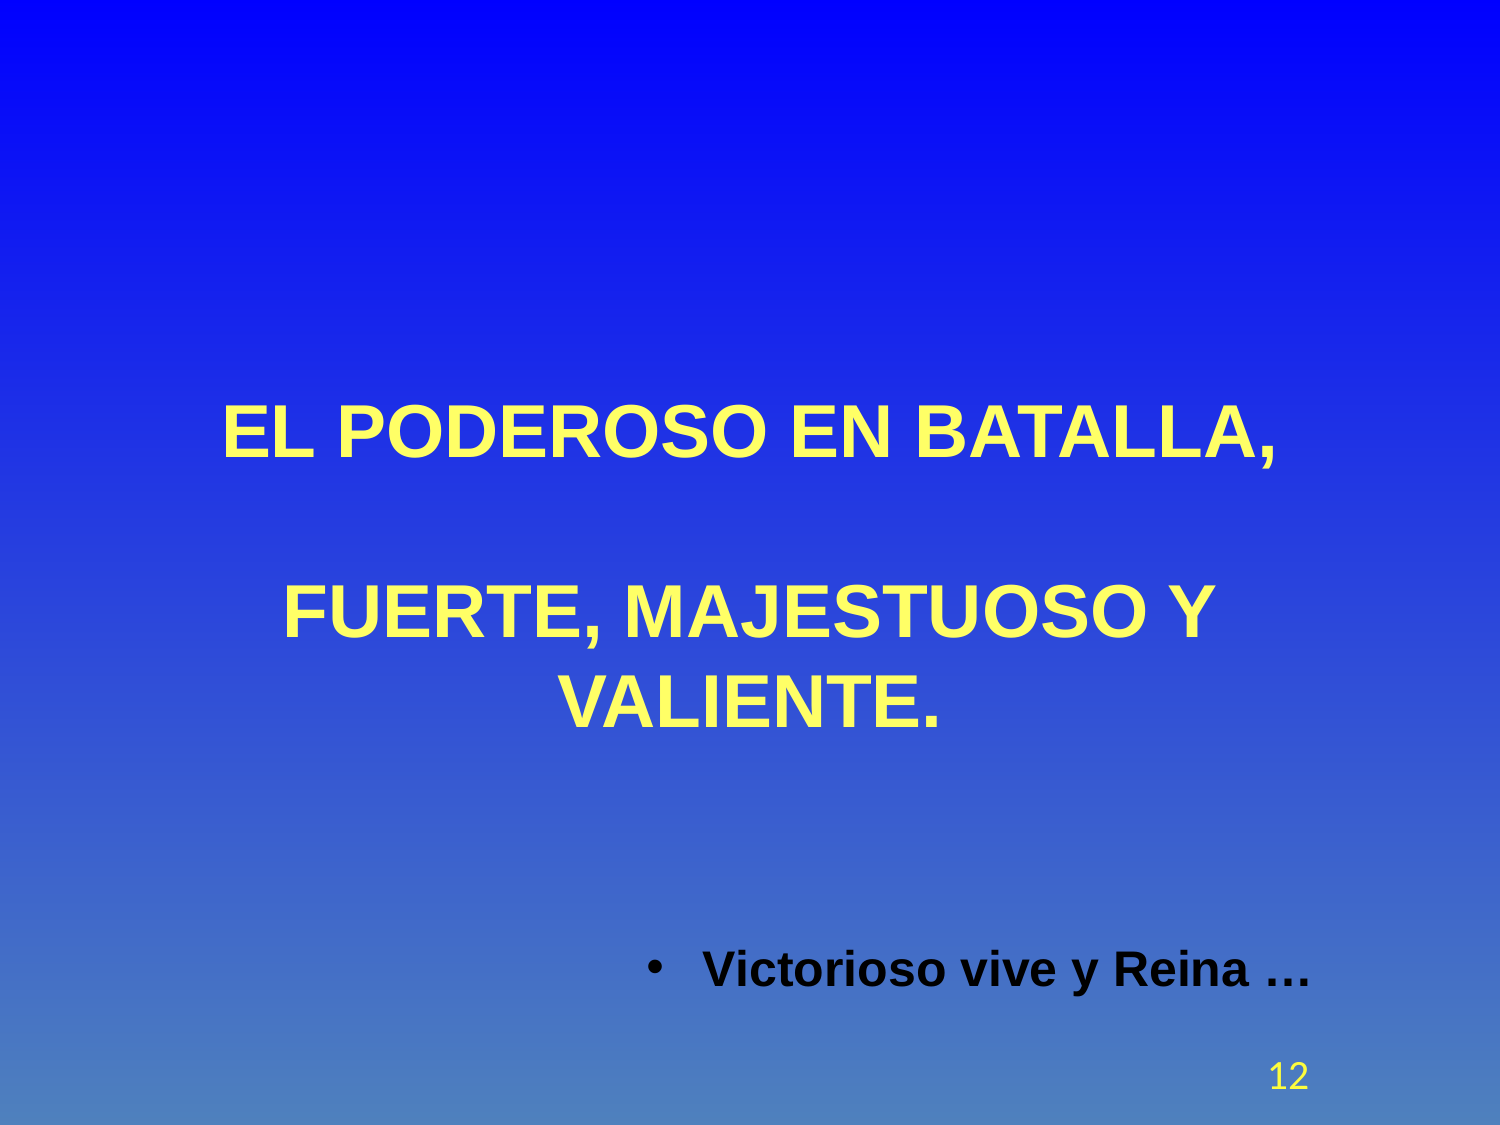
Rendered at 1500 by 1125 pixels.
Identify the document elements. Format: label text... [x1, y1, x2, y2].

title EL PODEROSO EN BATALLA, FUERTE, MAJESTUOSO Y VALIENTE. [75, 468, 1426, 657]
text_box <número> [974, 1042, 1325, 1103]
text_box Victorioso vive y Reina … [616, 928, 1329, 1012]
